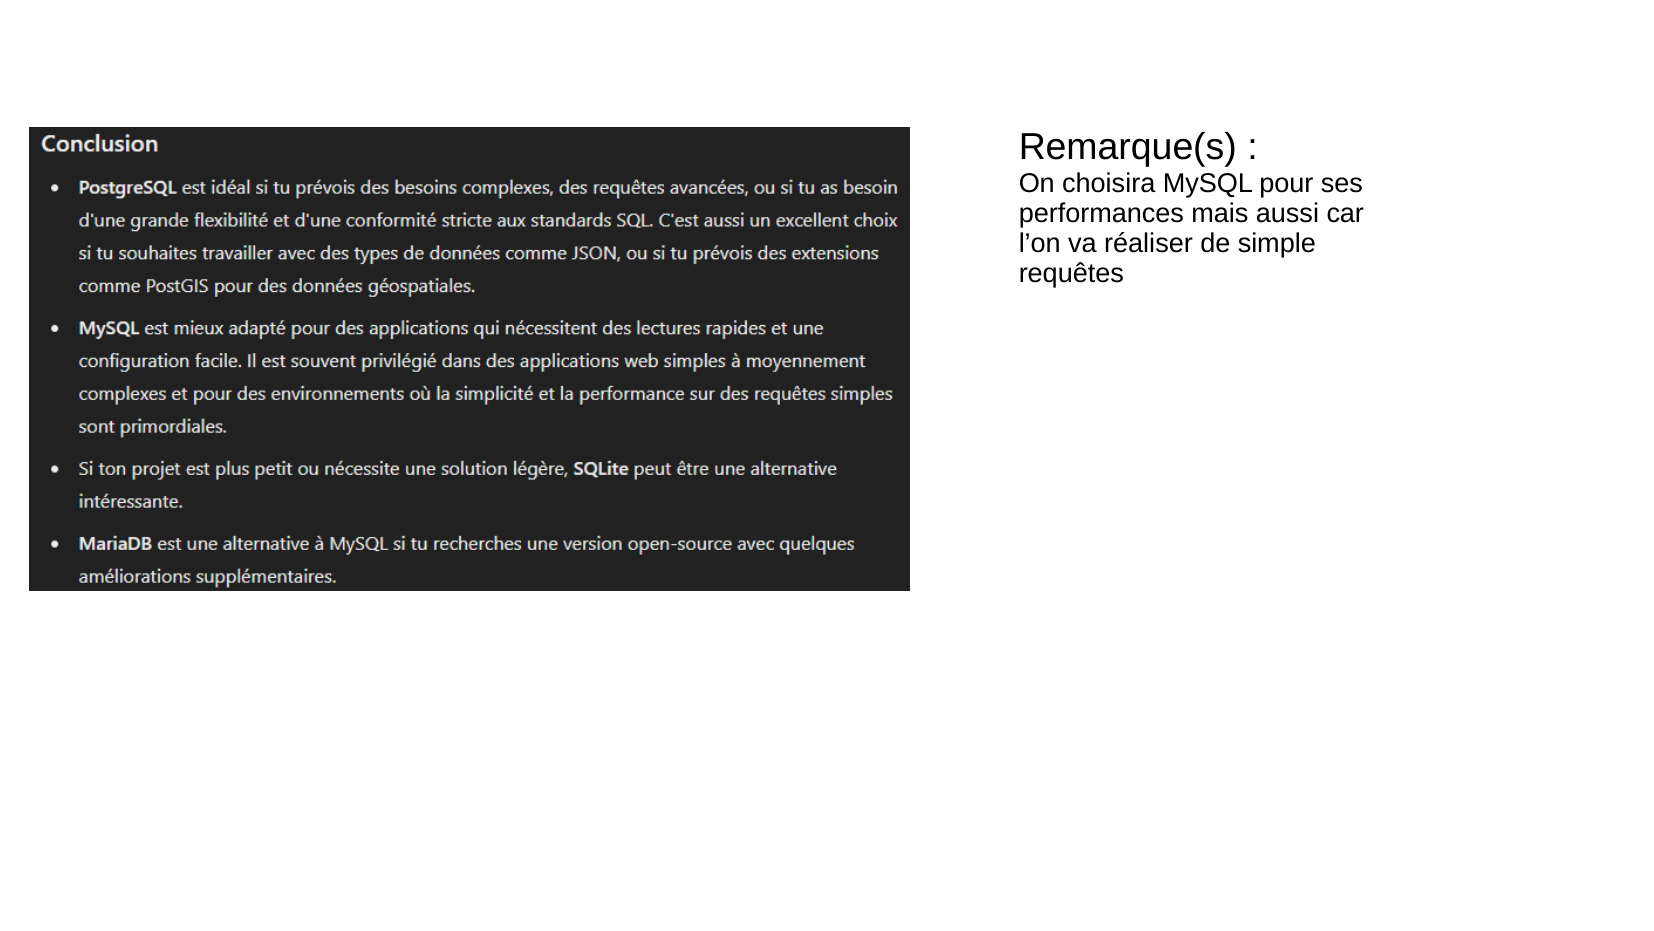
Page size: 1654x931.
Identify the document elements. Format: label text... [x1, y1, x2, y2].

picture [29, 127, 910, 591]
text_box Remarque(s) : On choisira MySQL pour ses performances mais aussi car l’on va réaliser de simple requêtes [1003, 118, 1388, 355]
